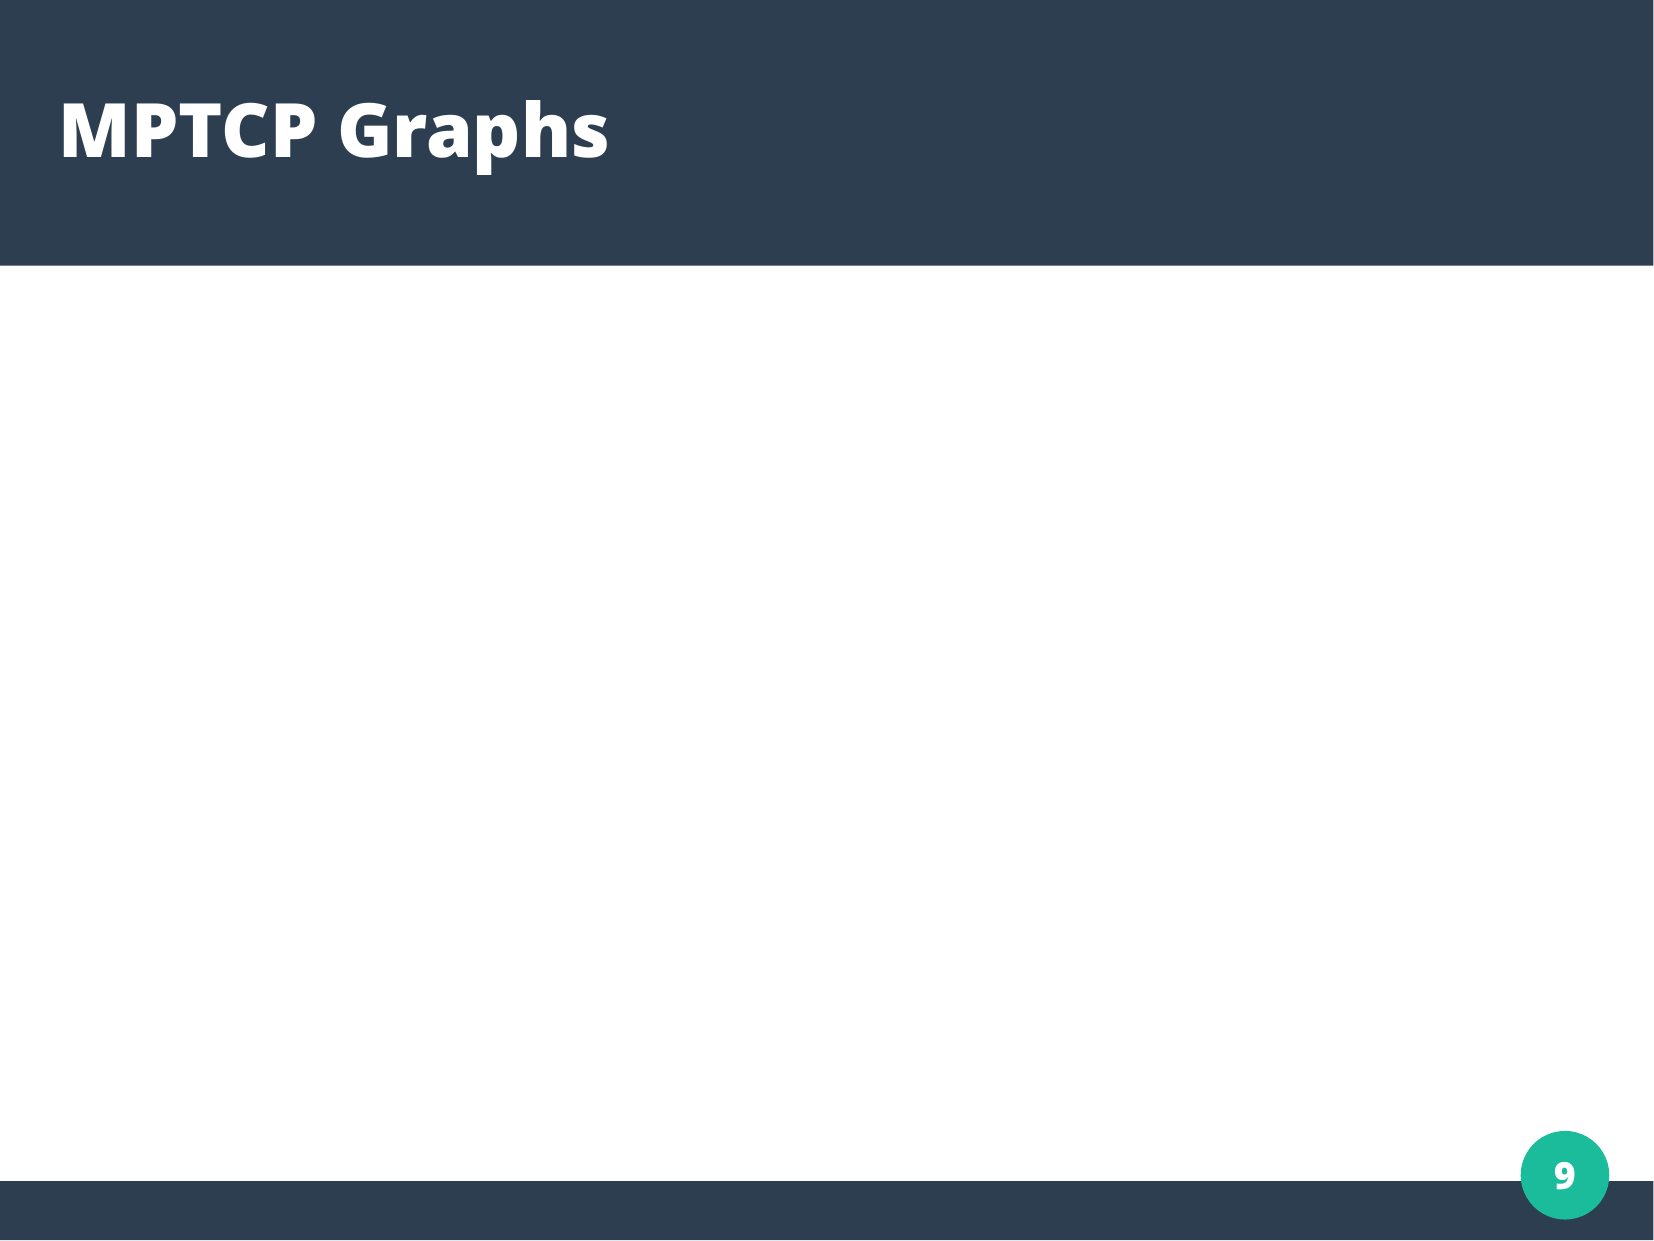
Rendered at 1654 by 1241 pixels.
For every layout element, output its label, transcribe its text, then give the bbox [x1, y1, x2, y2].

title MPTCP Graphs [59, 49, 1595, 207]
